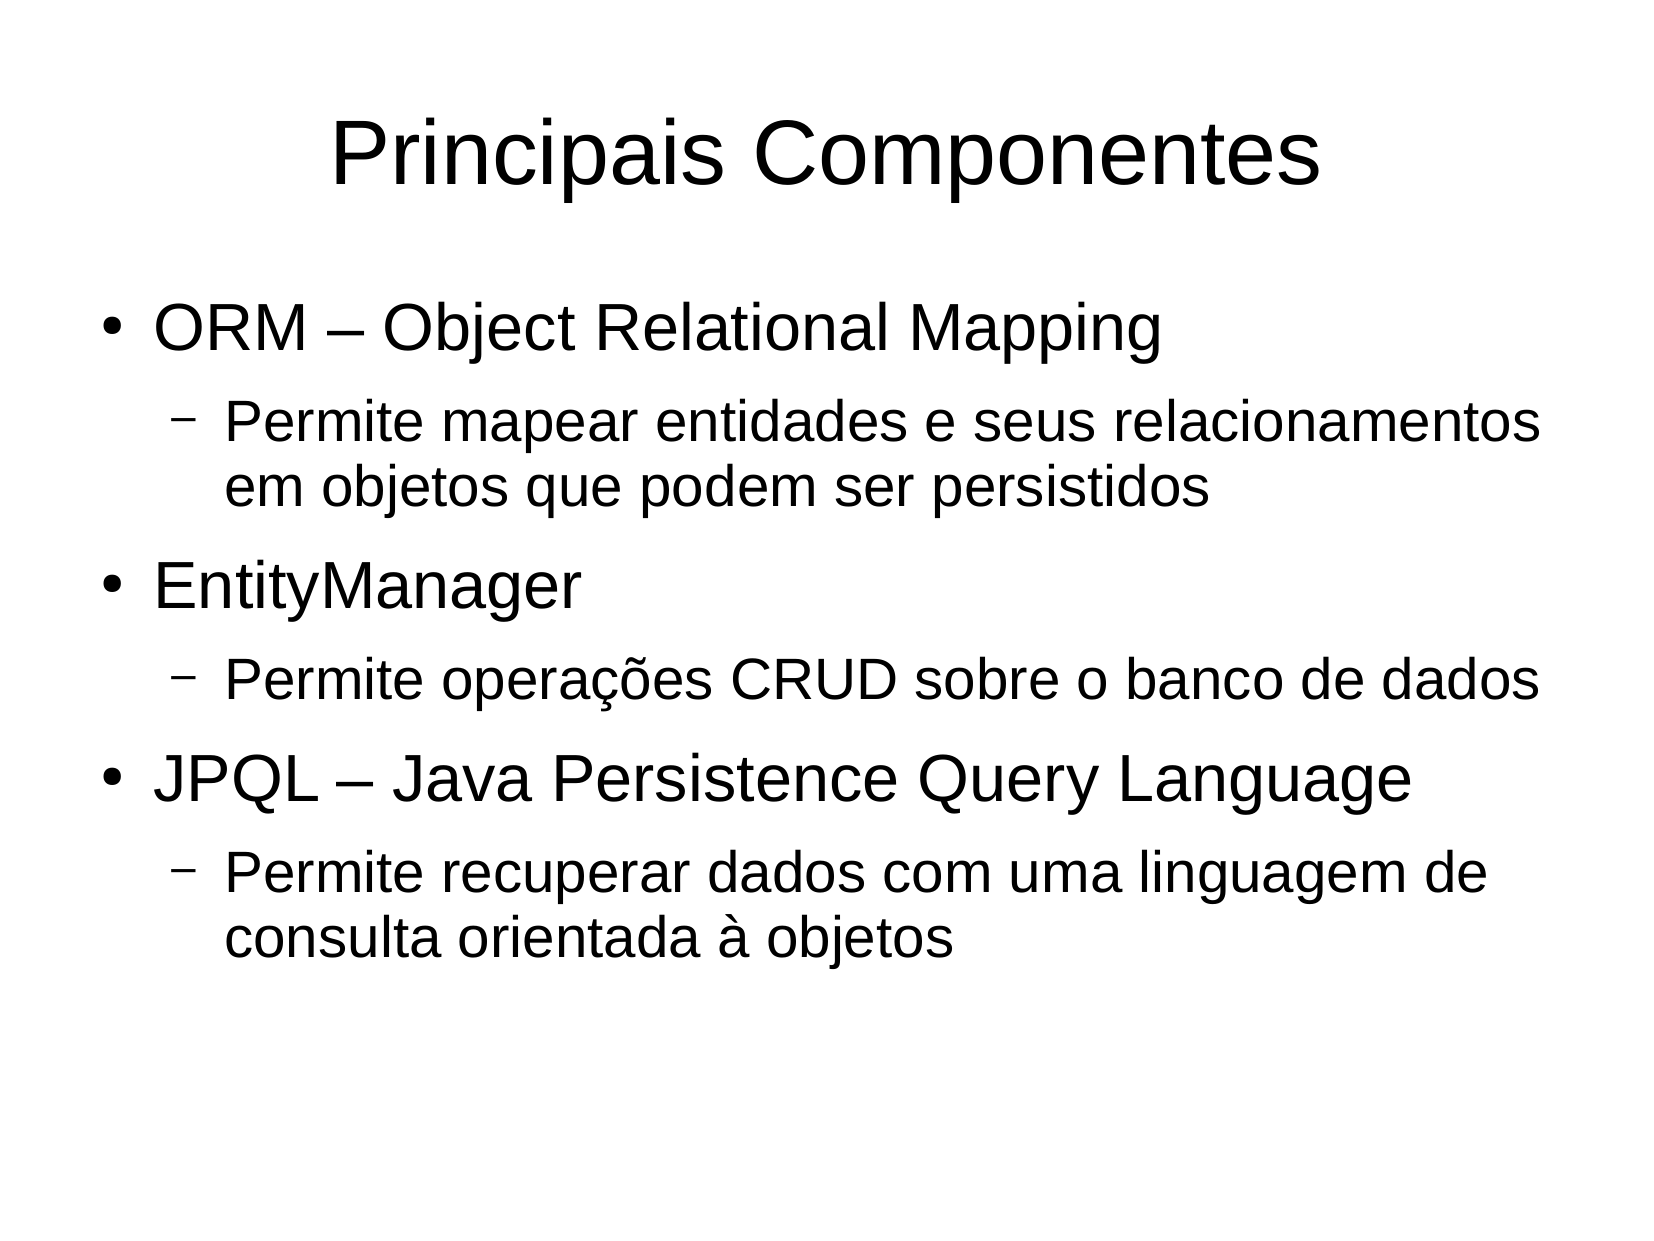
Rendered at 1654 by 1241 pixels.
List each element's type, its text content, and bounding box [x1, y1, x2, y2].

list ORM – Object Relational Mapping Permite mapear entidades e seus relacionamentos em objetos que podem ser persistidos EntityManager Permite operações CRUD sobre o banco de dados JPQL – Java Persistence Query Language Permite recuperar dados com uma linguagem de consulta orientada à objetos [82, 290, 1571, 1010]
title Principais Componentes [82, 49, 1571, 257]
